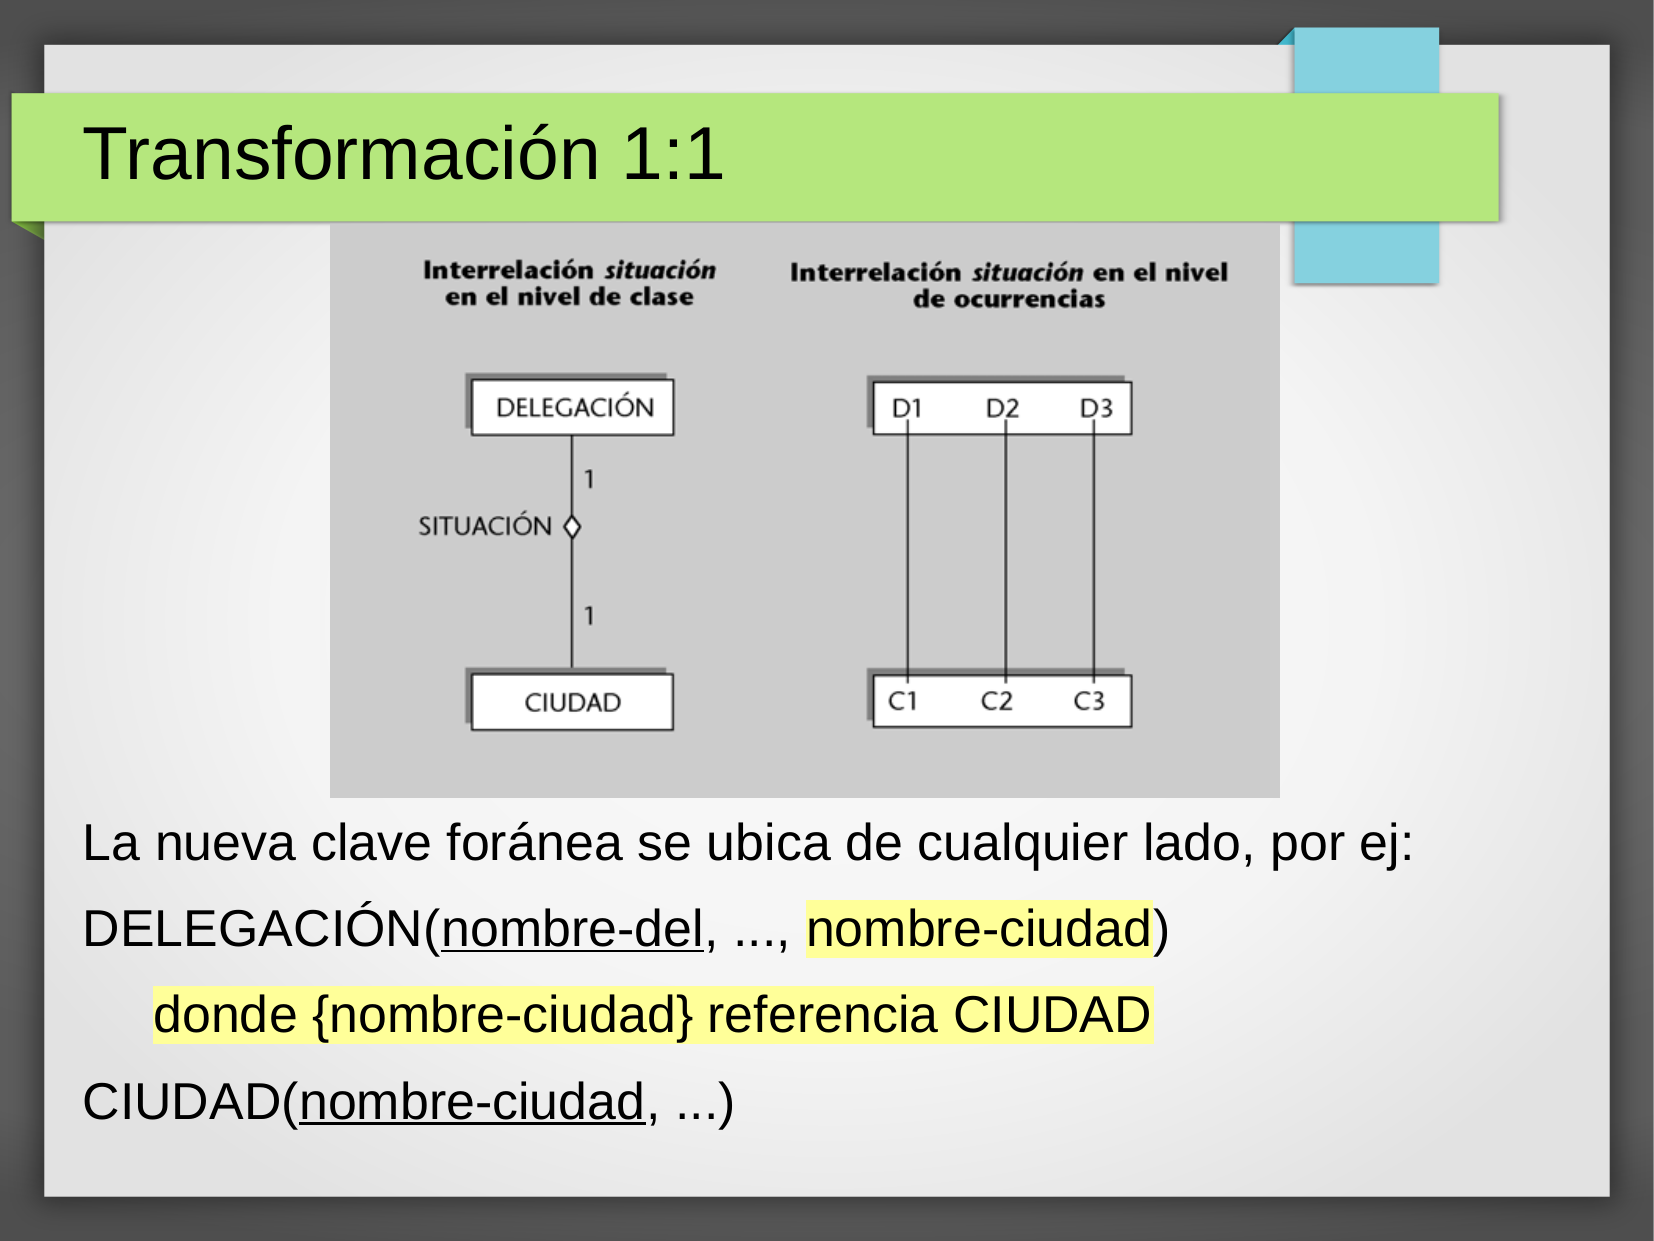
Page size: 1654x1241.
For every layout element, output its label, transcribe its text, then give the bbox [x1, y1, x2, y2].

picture [0, 0, 1654, 1241]
title Transformación 1:1 [82, 94, 1264, 213]
list La nueva clave foránea se ubica de cualquier lado, por ej: DELEGACIÓN(nombre-del, ..., nombre-ciudad) donde {nombre-ciudad} referencia CIUDAD CIUDAD(nombre-ciudad, ...) [82, 295, 1571, 1134]
